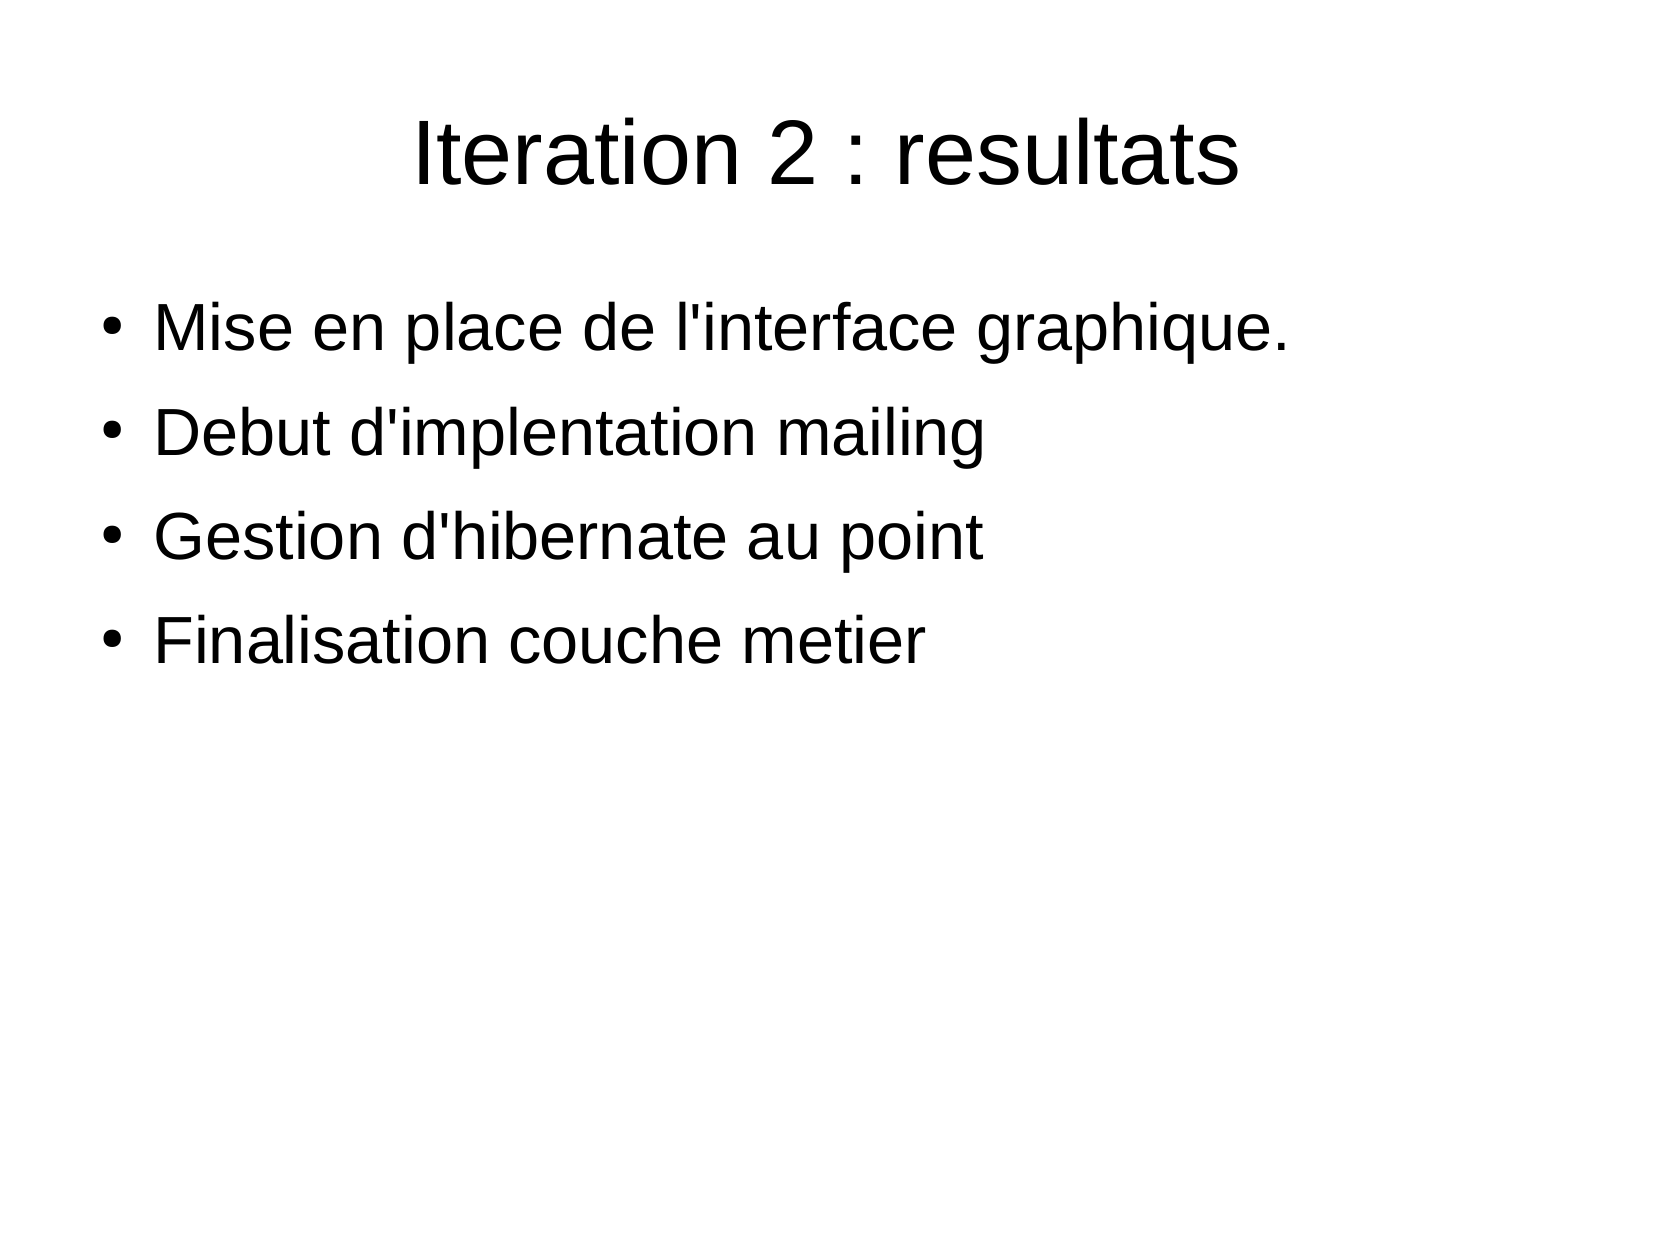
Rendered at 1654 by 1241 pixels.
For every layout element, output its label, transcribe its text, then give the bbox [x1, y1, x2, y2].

title Iteration 2 : resultats [82, 49, 1571, 257]
list Mise en place de l'interface graphique. Debut d'implentation mailing Gestion d'hibernate au point Finalisation couche metier [82, 290, 1571, 1109]
